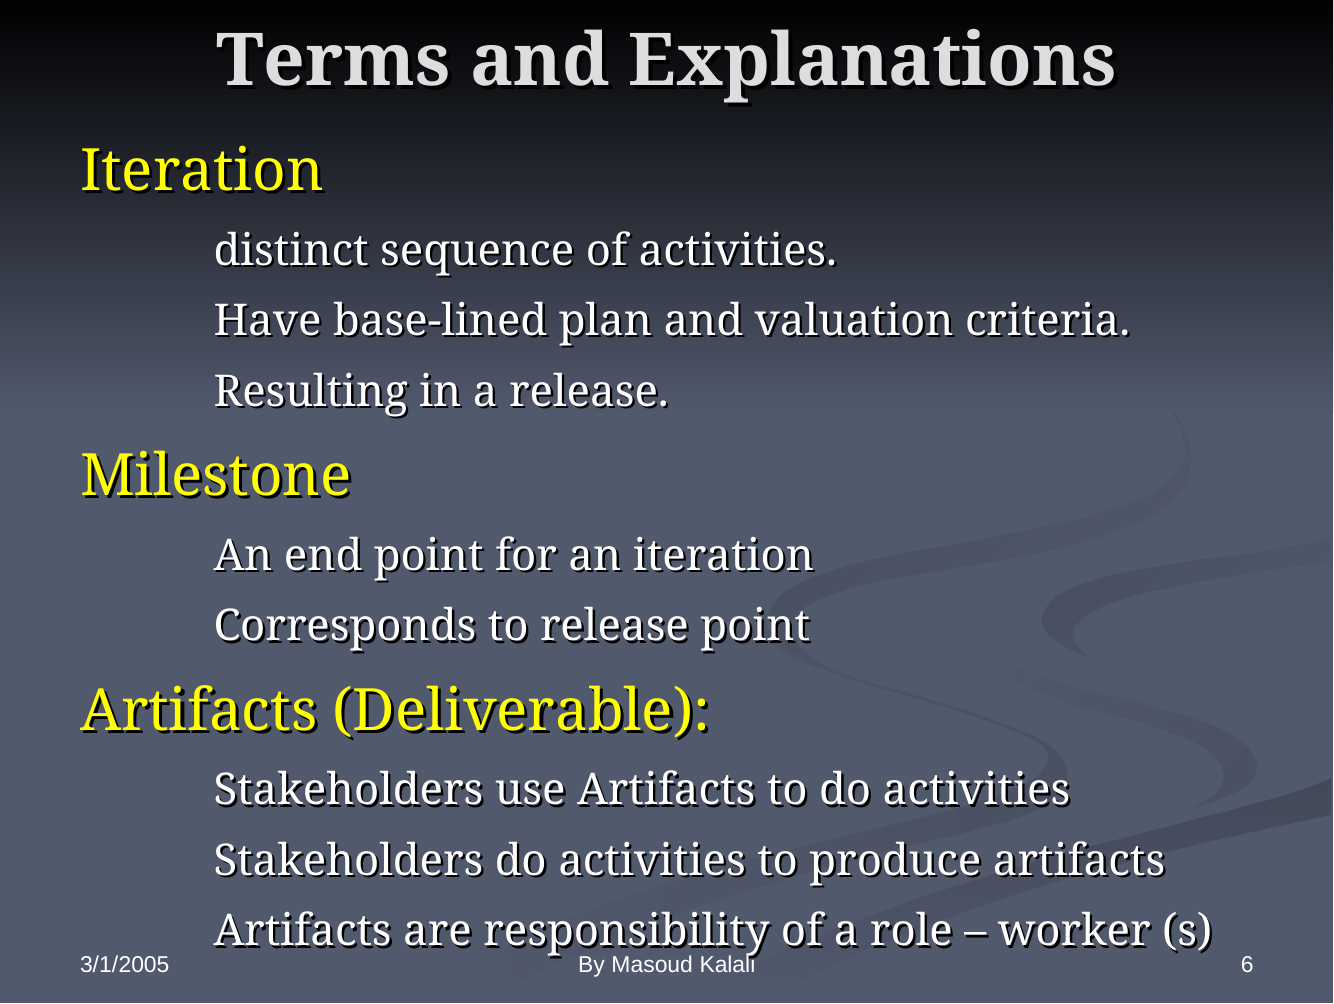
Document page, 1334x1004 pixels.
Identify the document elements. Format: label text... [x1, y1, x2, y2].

title Terms and Explanations [66, 6, 1267, 108]
list Iteration distinct sequence of activities. Have base-lined plan and valuation criteria. Resulting in a release. Milestone An end point for an iteration Corresponds to release point Artifacts (Deliverable): Stakeholders use Artifacts to do activities Stakeholders do activities to produce artifacts Artifacts are responsibility of a role – worker (s) [66, 121, 1267, 897]
